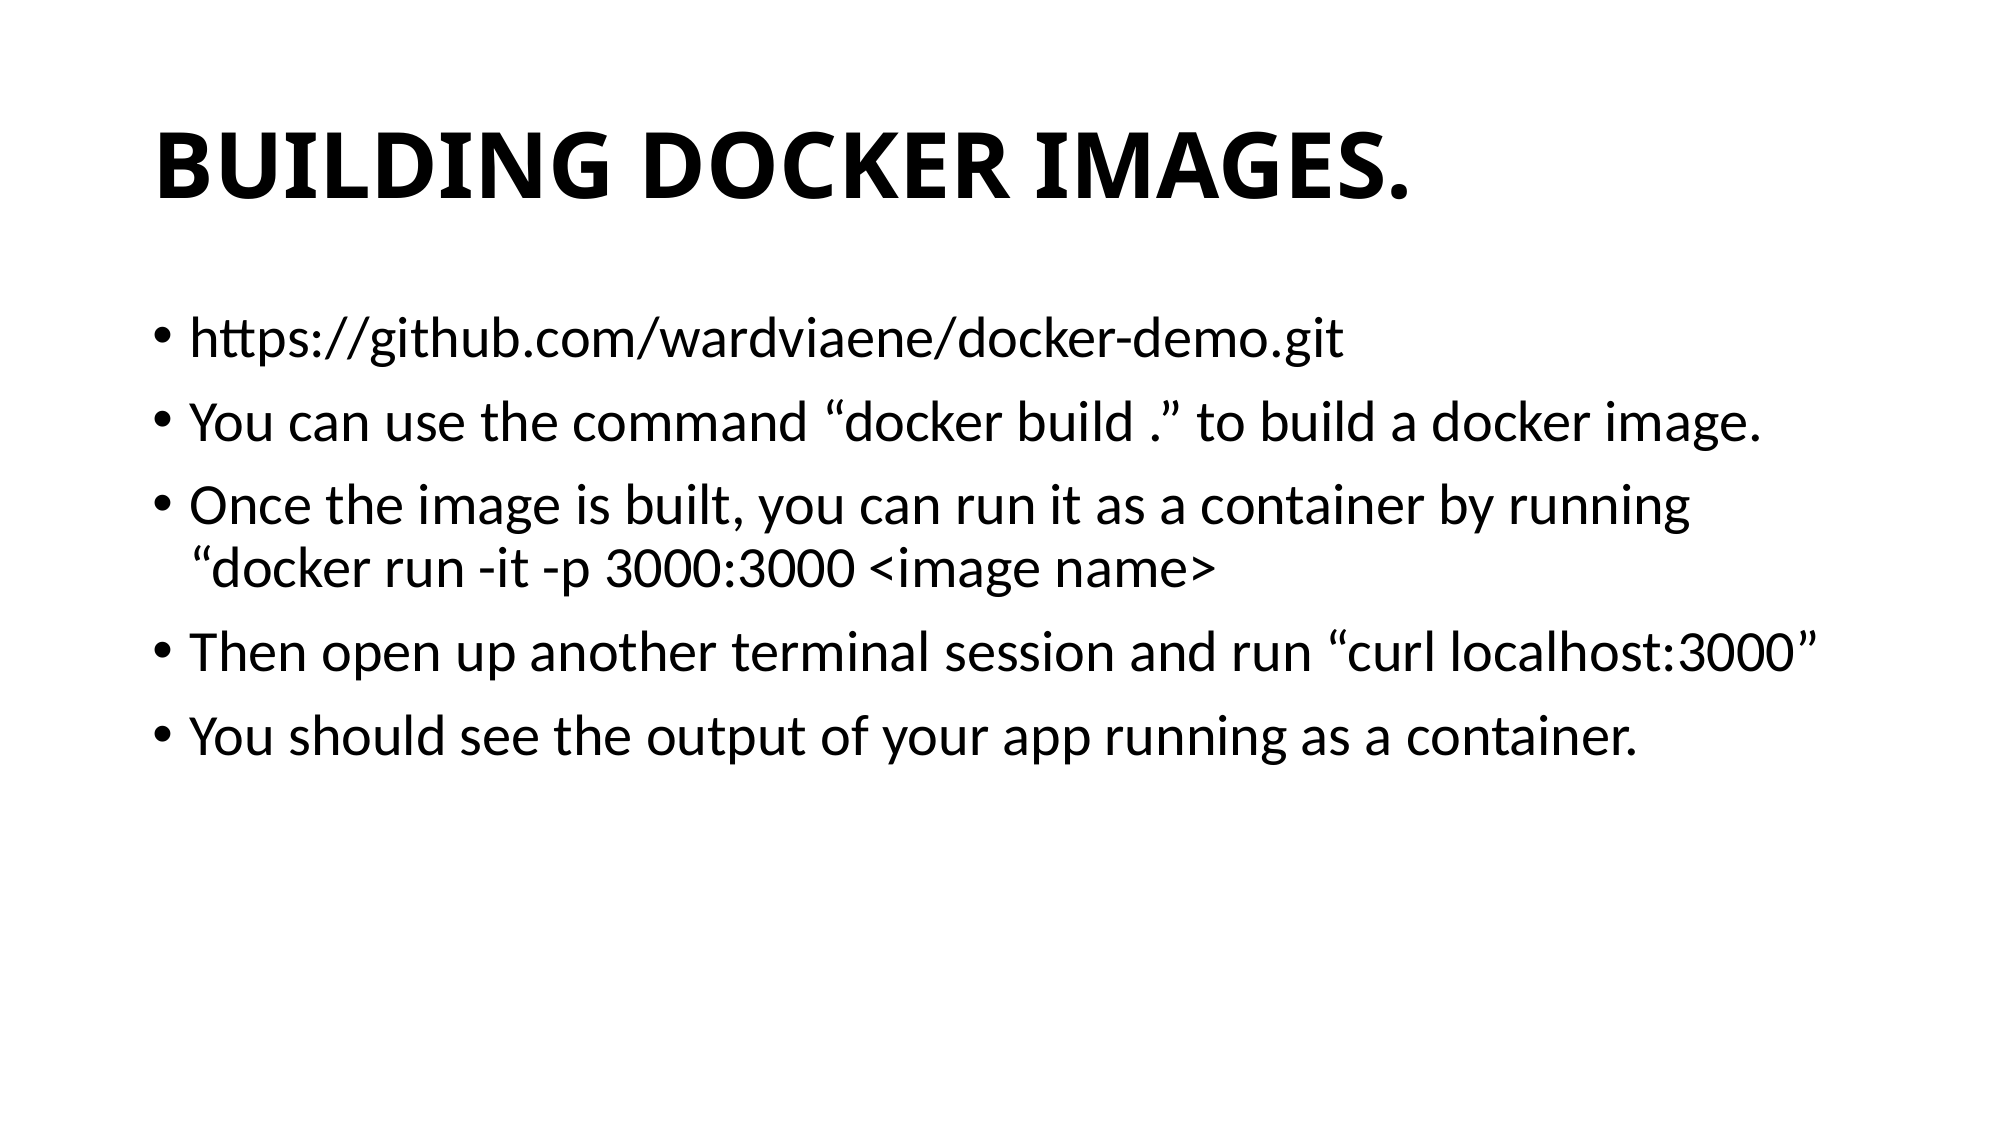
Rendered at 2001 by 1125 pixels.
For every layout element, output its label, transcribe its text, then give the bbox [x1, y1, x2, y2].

list https://github.com/wardviaene/docker-demo.git You can use the command “docker build .” to build a docker image. Once the image is built, you can run it as a container by running “docker run -it -p 3000:3000 <image name> Then open up another terminal session and run “curl localhost:3000” You should see the output of your app running as a container. [137, 299, 1863, 1014]
title BUILDING DOCKER IMAGES. [137, 59, 1863, 278]
